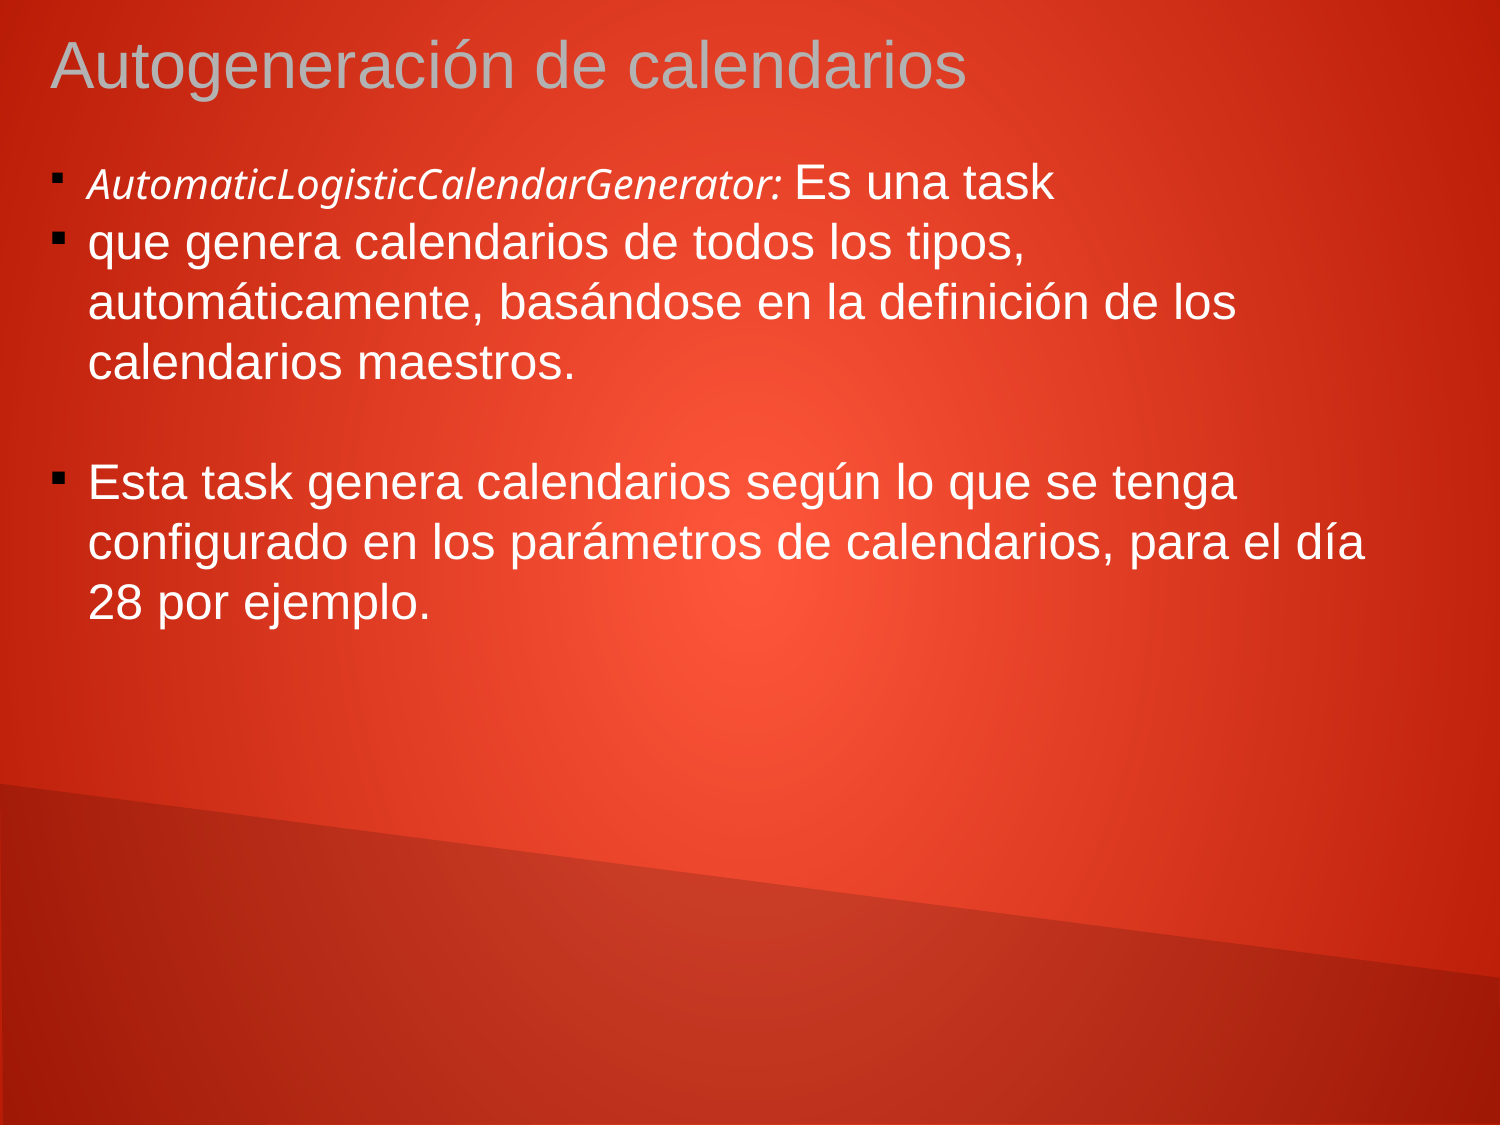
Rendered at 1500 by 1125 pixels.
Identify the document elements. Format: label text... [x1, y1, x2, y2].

text_box AutomaticLogisticCalendarGenerator: Es una task que genera calendarios de todos los tipos, automáticamente, basándose en la definición de los calendarios maestros. Esta task genera calendarios según lo que se tenga configurado en los parámetros de calendarios, para el día 28 por ejemplo. [37, 141, 1421, 949]
text_box Autogeneración de calendarios [35, 11, 1386, 112]
